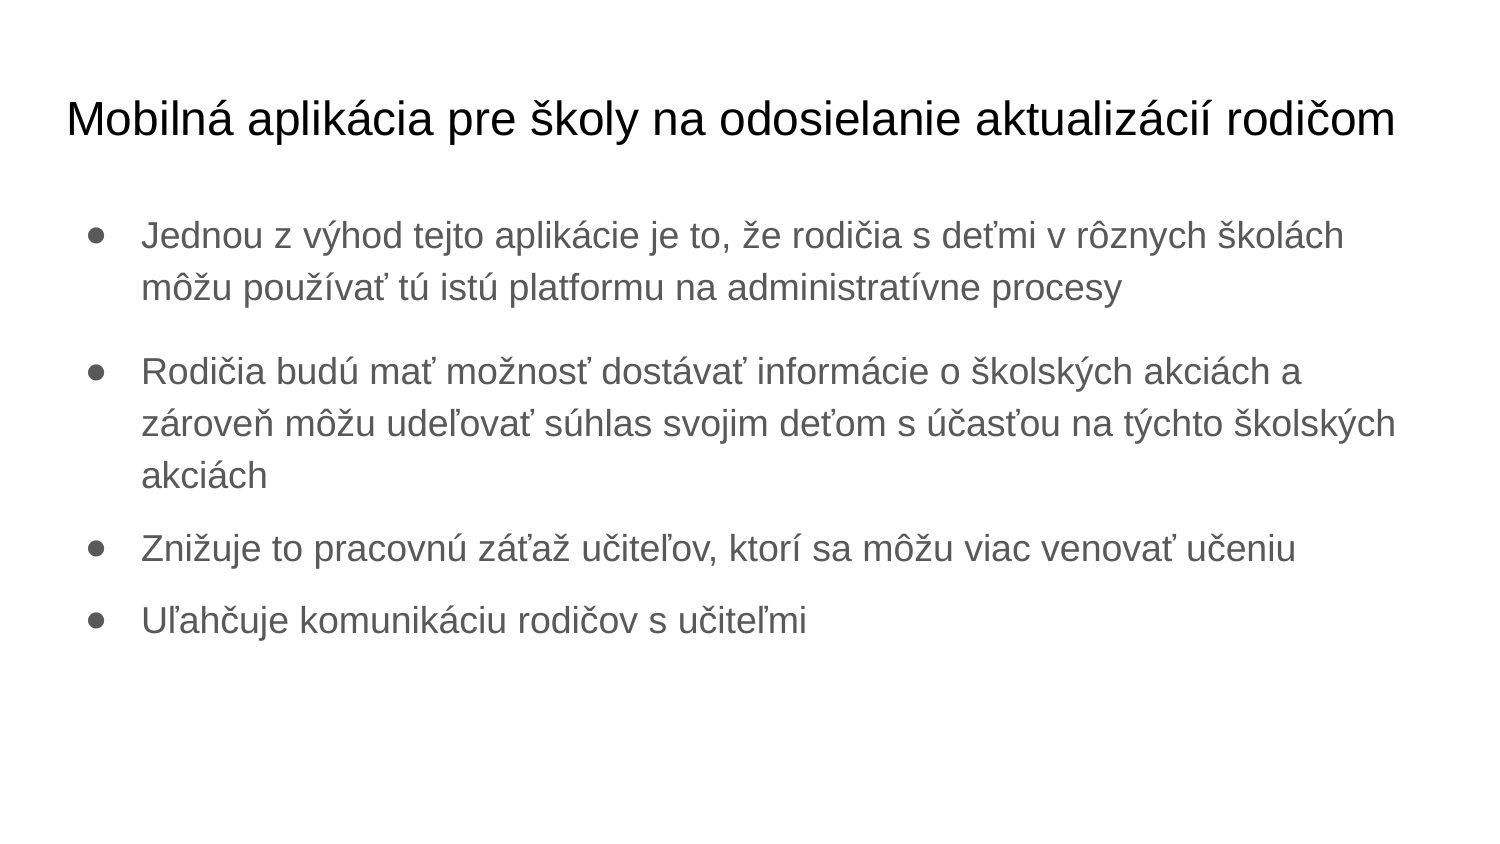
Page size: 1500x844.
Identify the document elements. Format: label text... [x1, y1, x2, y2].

list Jednou z výhod tejto aplikácie je to, že rodičia s deťmi v rôznych školách môžu používať tú istú platformu na administratívne procesy Rodičia budú mať možnosť dostávať informácie o školských akciách a zároveň môžu udeľovať súhlas svojim deťom s účasťou na týchto školských akciách Znižuje to pracovnú záťaž učiteľov, ktorí sa môžu viac venovať učeniu Uľahčuje komunikáciu rodičov s učiteľmi [51, 189, 1449, 750]
title Mobilná aplikácia pre školy na odosielanie aktualizácií rodičom [51, 72, 1449, 167]
